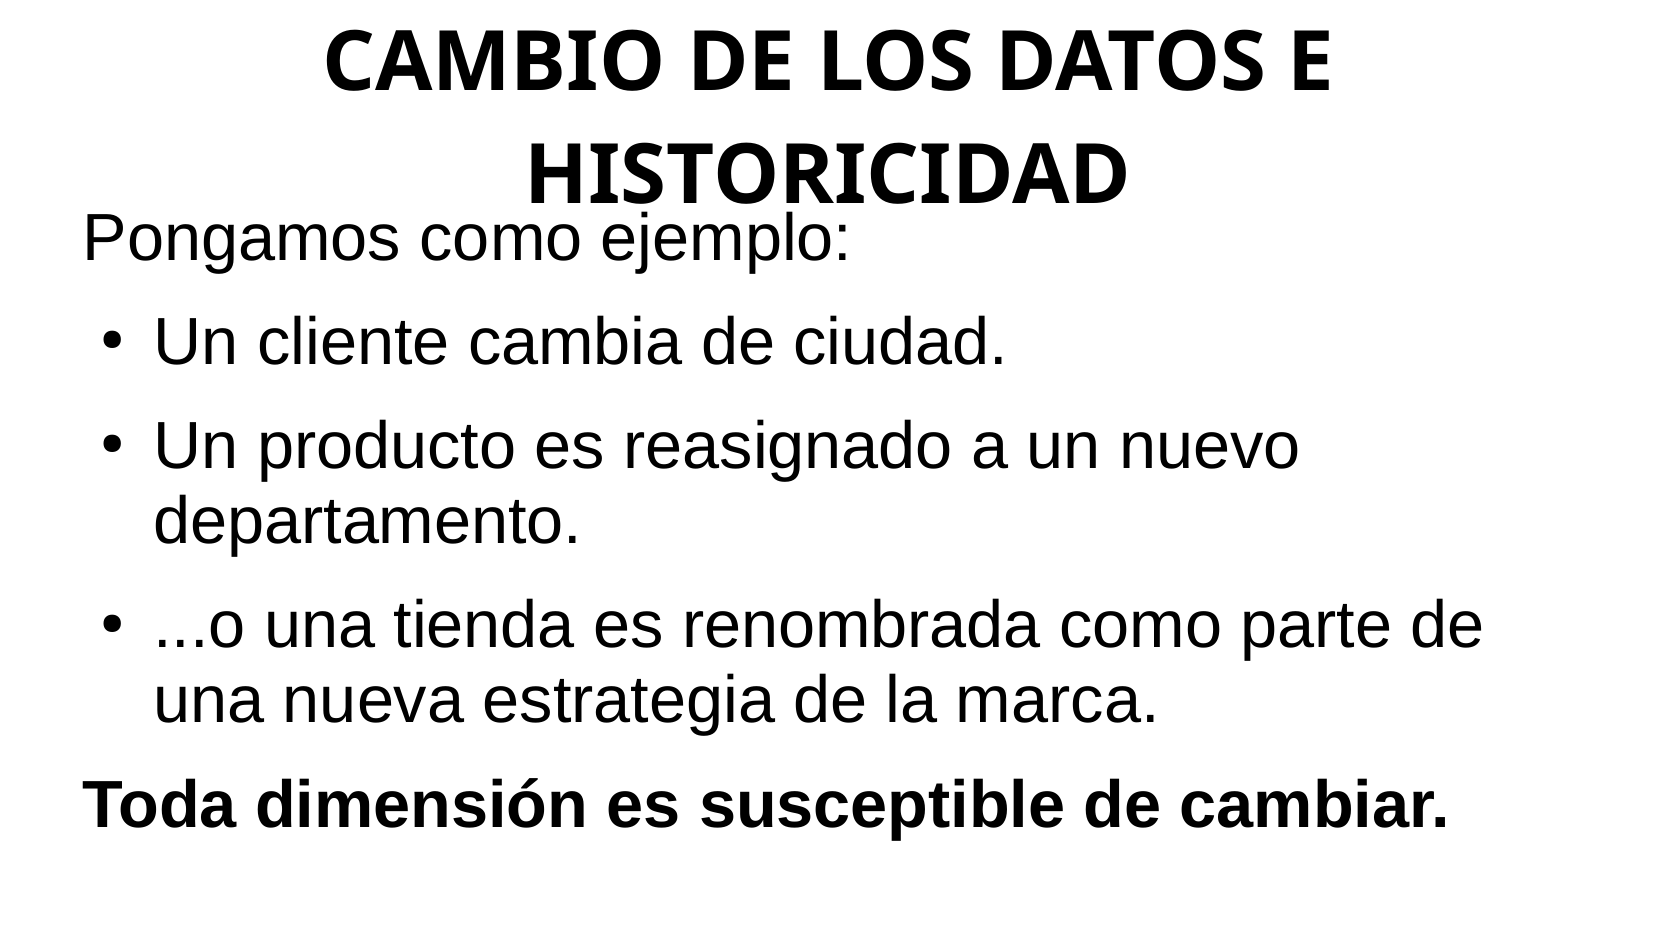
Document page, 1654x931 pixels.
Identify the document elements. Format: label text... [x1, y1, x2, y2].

title CAMBIO DE LOS DATOS E HISTORICIDAD [10, 14, 1647, 215]
list Pongamos como ejemplo: Un cliente cambia de ciudad. Un producto es reasignado a un nuevo departamento. ...o una tienda es renombrada como parte de una nueva estrategia de la marca. Toda dimensión es susceptible de cambiar. [82, 199, 1571, 928]
